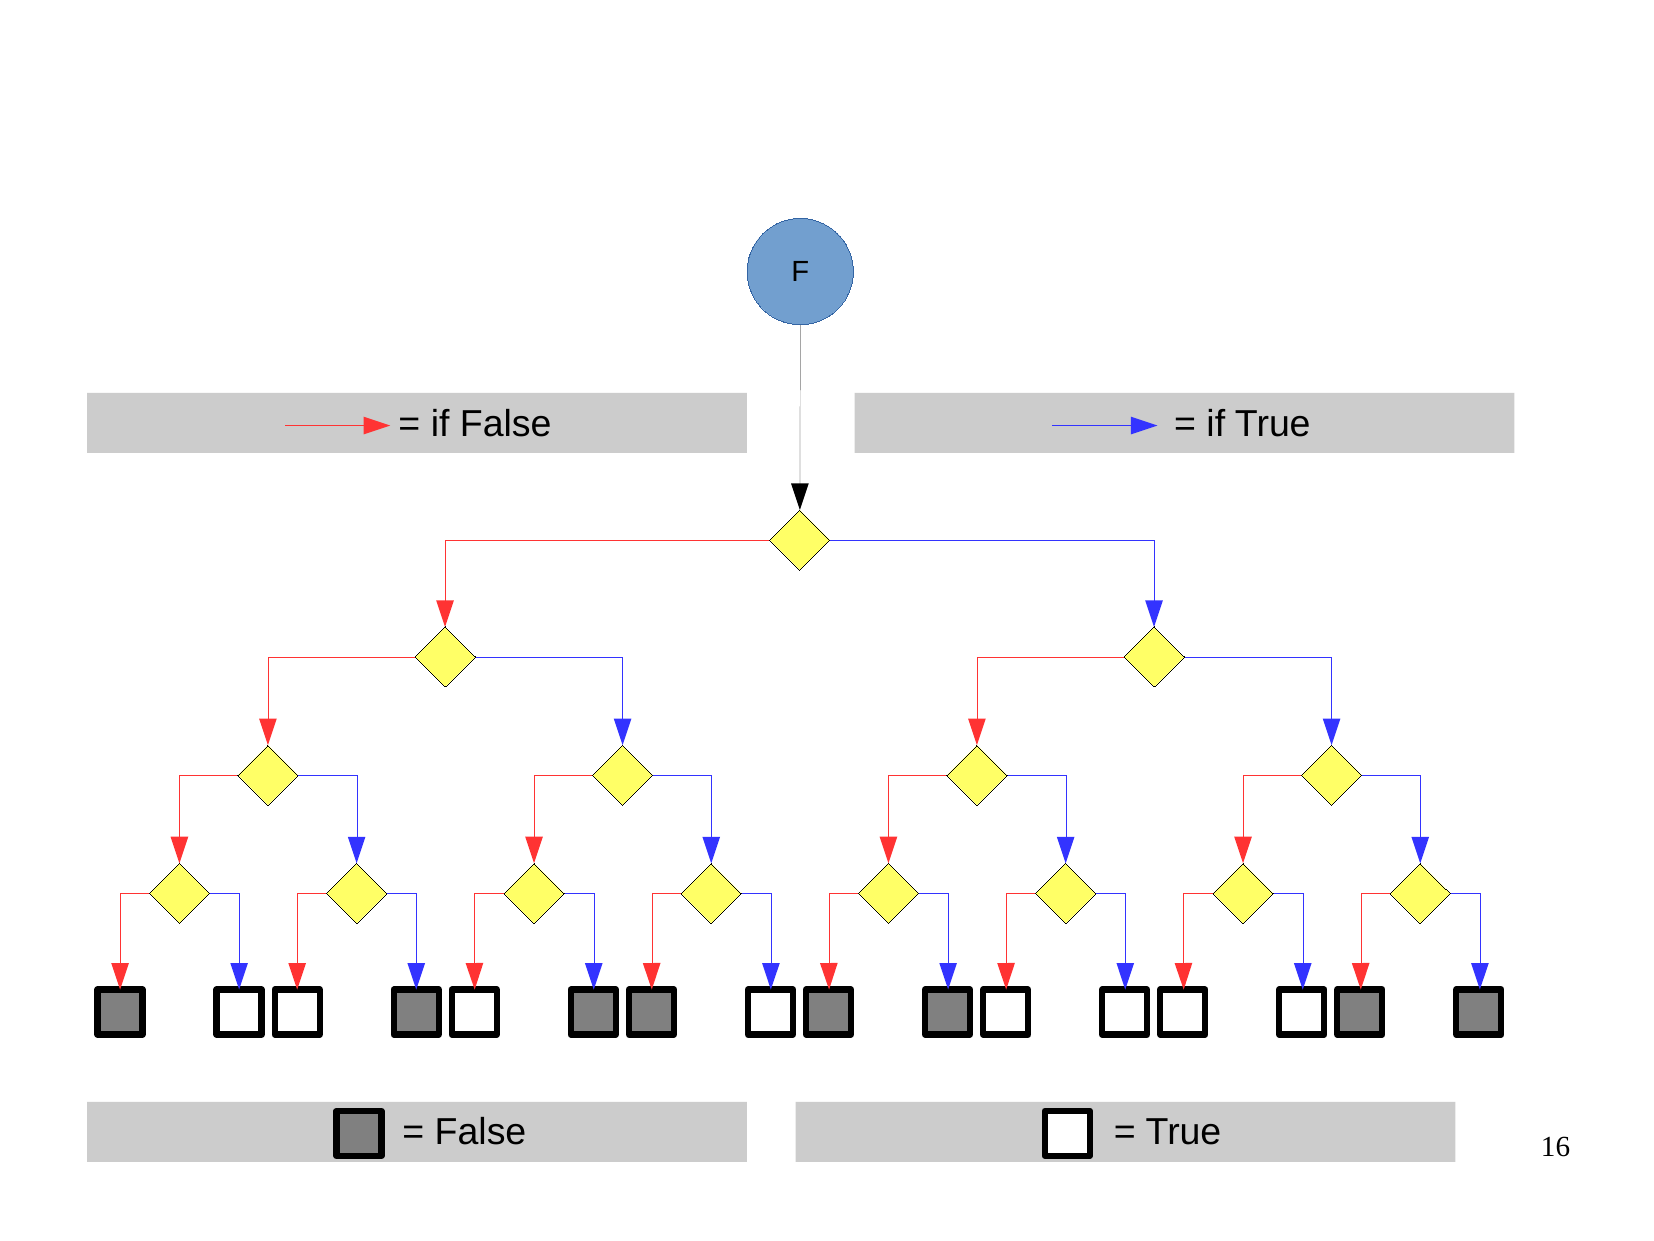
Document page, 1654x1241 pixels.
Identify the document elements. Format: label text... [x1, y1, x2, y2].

text_box [274, 989, 320, 1035]
text_box = if False [87, 392, 747, 453]
text_box [1279, 989, 1325, 1035]
text_box [216, 989, 262, 1035]
text_box [1390, 863, 1451, 924]
text_box [747, 989, 793, 1035]
text_box [628, 989, 674, 1035]
text_box [681, 863, 742, 924]
text_box [415, 626, 476, 687]
text_box [97, 989, 143, 1035]
text_box [806, 989, 852, 1035]
text_box [1301, 745, 1362, 806]
text_box = if True [854, 392, 1515, 453]
text_box [1337, 989, 1383, 1035]
text_box [1456, 989, 1502, 1035]
text_box [983, 989, 1029, 1035]
text_box F [747, 218, 854, 325]
text_box [504, 863, 565, 924]
text_box [1044, 1110, 1090, 1156]
text_box [393, 989, 439, 1035]
text_box [1035, 863, 1096, 924]
text_box [149, 863, 210, 924]
text_box [769, 510, 830, 571]
text_box [1213, 863, 1274, 924]
text_box [326, 863, 387, 924]
text_box = False [87, 1101, 747, 1162]
text_box [925, 989, 971, 1035]
text_box [946, 745, 1008, 806]
text_box [1124, 626, 1185, 687]
text_box [570, 989, 616, 1035]
text_box [336, 1110, 382, 1156]
text_box [1102, 989, 1148, 1035]
text_box = True [795, 1101, 1456, 1162]
text_box [451, 989, 497, 1035]
text_box [237, 745, 298, 806]
text_box [858, 863, 919, 924]
text_box [1160, 989, 1206, 1035]
text_box [592, 745, 653, 806]
